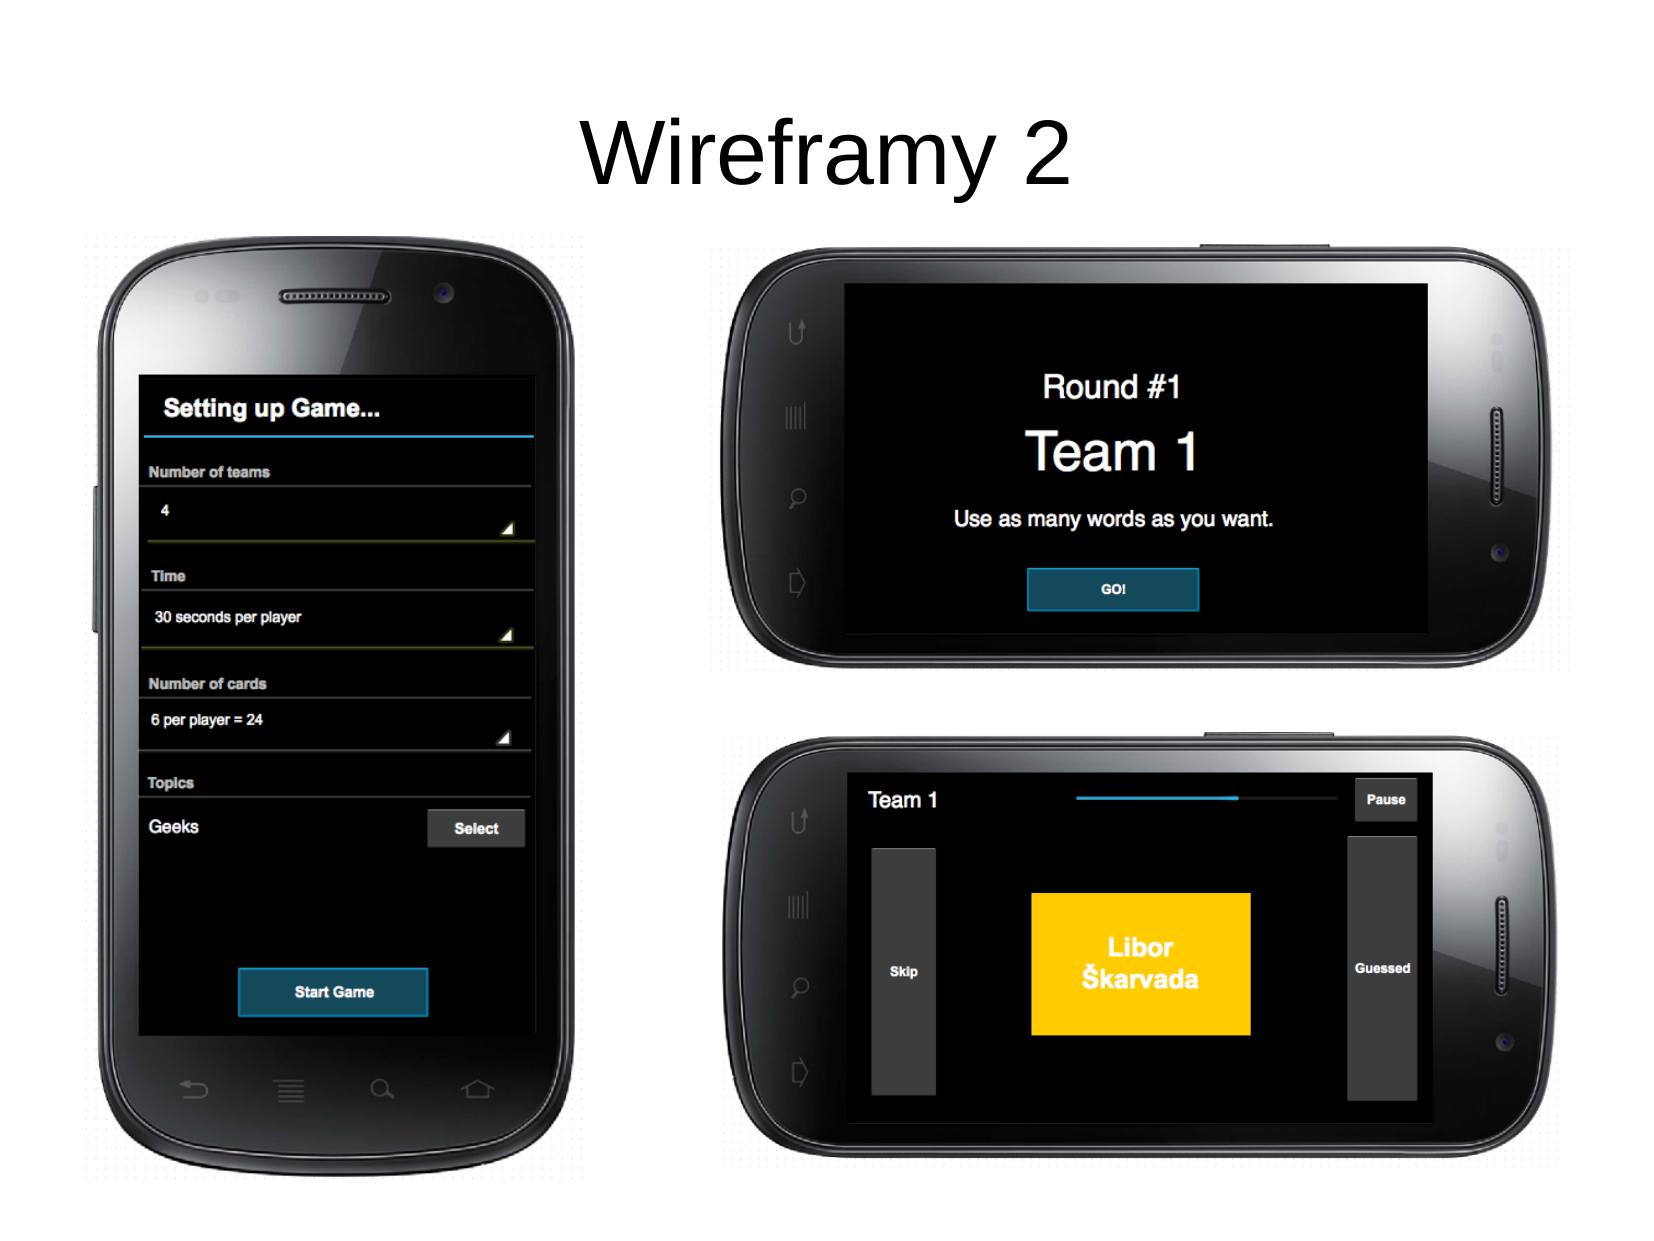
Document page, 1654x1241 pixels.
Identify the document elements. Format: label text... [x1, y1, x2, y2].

picture [82, 236, 586, 1182]
picture [708, 244, 1571, 674]
title Wireframy 2 [82, 49, 1571, 257]
picture [719, 732, 1560, 1168]
